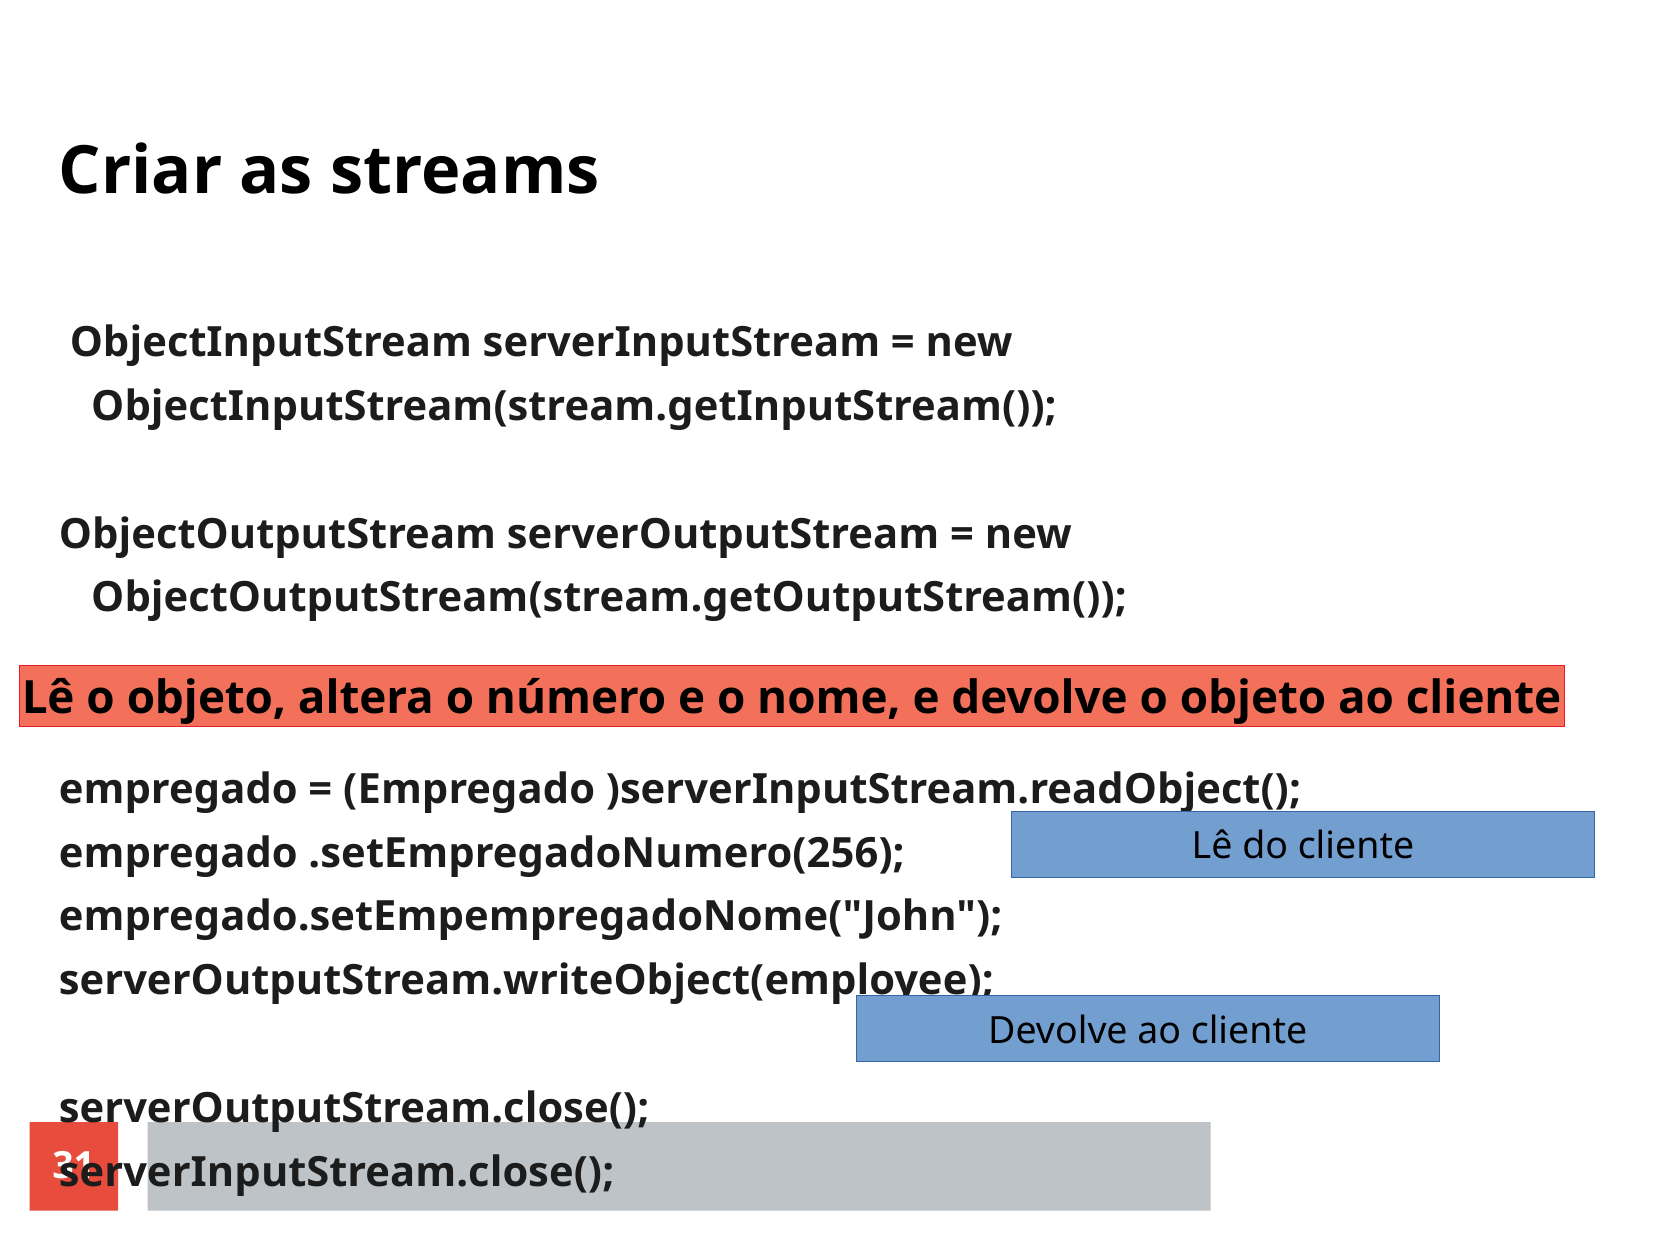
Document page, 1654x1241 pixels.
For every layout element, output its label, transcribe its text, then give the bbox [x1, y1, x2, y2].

text_box Lê o objeto, altera o número e o nome, e devolve o objeto ao cliente [19, 665, 1565, 727]
text_box Lê do cliente [1011, 811, 1595, 878]
list ObjectInputStream serverInputStream = new ObjectInputStream(stream.getInputStream()); ObjectOutputStream serverOutputStream = new ObjectOutputStream(stream.getOutputStream()); empregado = (Empregado )serverInputStream.readObject(); empregado .setEmpregadoNumero(256); empregado.setEmpempregadoNome("John"); serverOutputStream.writeObject(employee); serverOutputStream.close(); serverInputStream.close(); [59, 727, 1565, 1210]
text_box [29, 1122, 119, 1211]
text_box Devolve ao cliente [856, 995, 1440, 1062]
list ObjectInputStream serverInputStream = new ObjectInputStream(stream.getInputStream()); ObjectOutputStream serverOutputStream = new ObjectOutputStream(stream.getOutputStream()); empregado = (Empregado )serverInputStream.readObject(); empregado .setEmpregadoNumero(256); empregado.setEmpempregadoNome("John"); serverOutputStream.writeObject(employee); serverOutputStream.close(); serverInputStream.close(); [59, 324, 1565, 665]
title Criar as streams [59, 59, 1595, 207]
